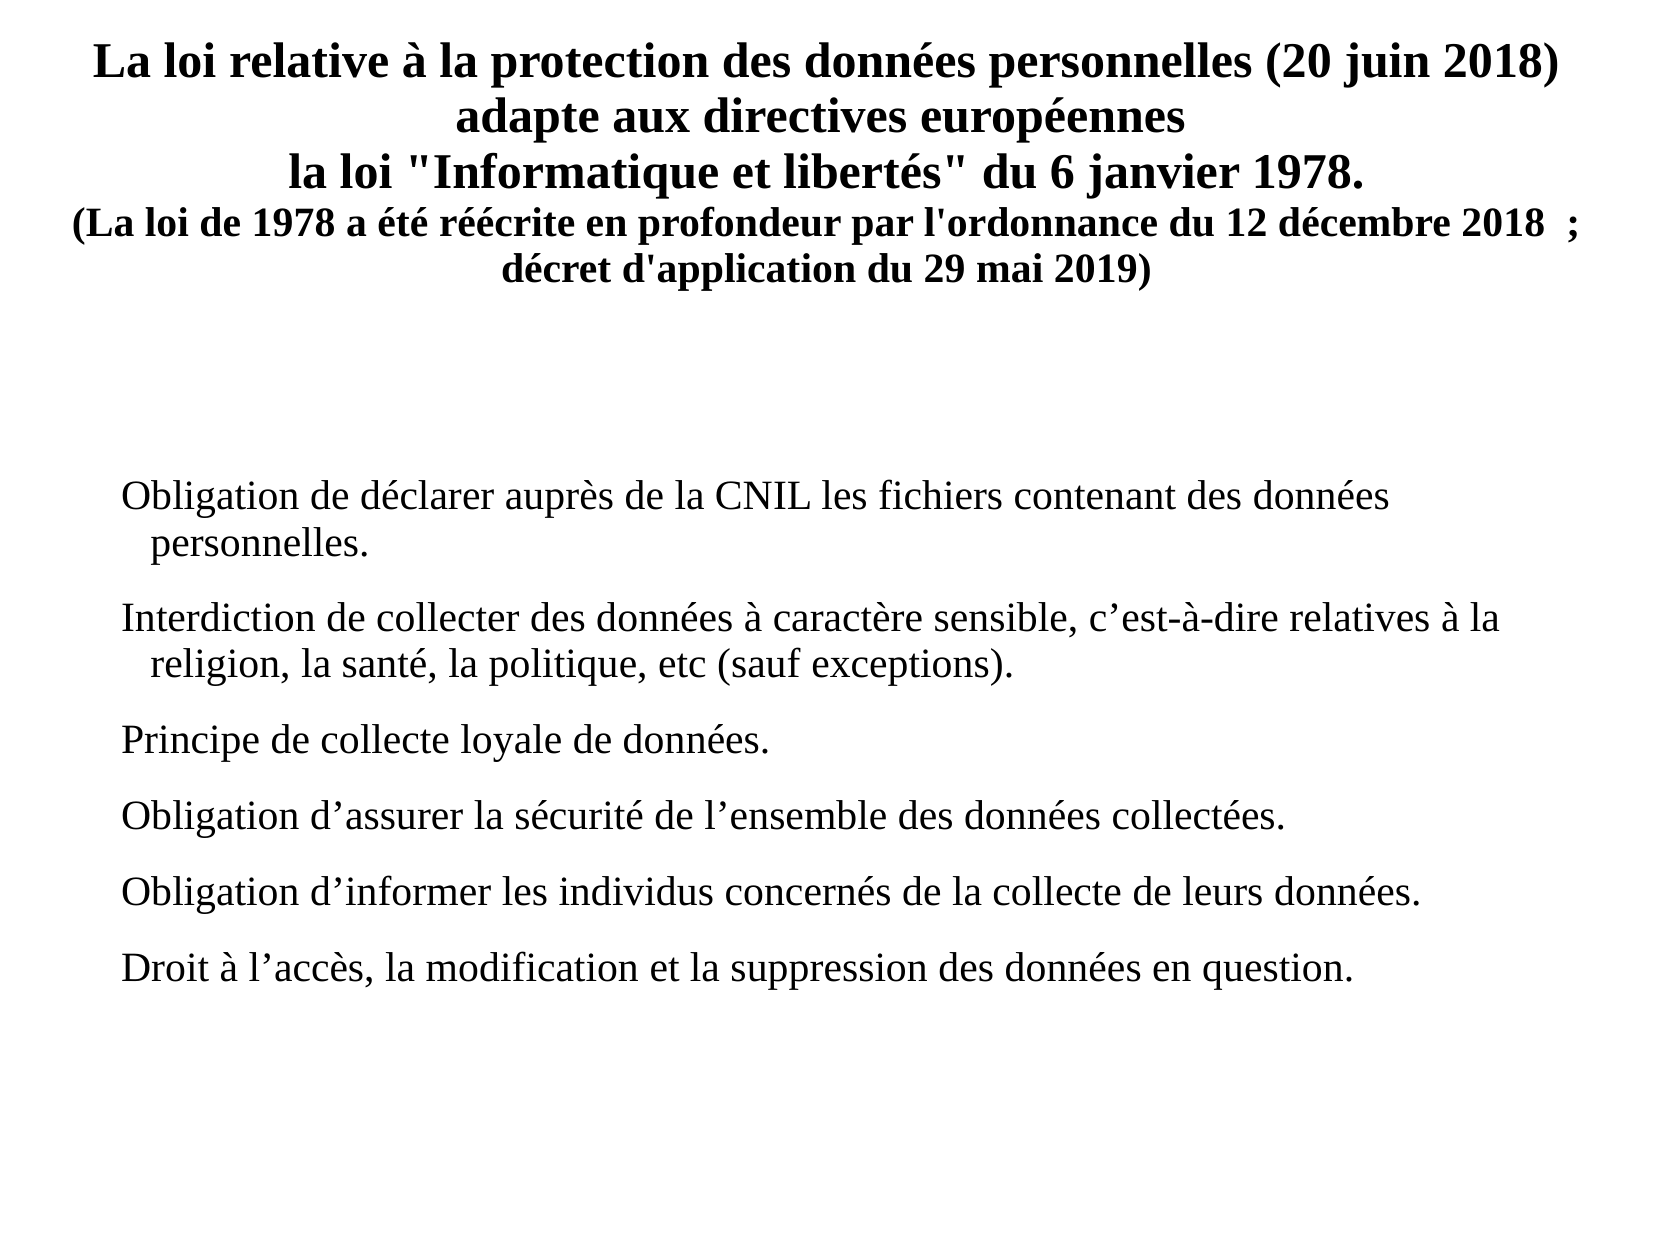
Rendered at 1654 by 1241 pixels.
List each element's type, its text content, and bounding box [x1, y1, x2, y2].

list Obligation de déclarer auprès de la CNIL les fichiers contenant des données personnelles. Interdiction de collecter des données à caractère sensible, c’est-à-dire relatives à la religion, la santé, la politique, etc (sauf exceptions). Principe de collecte loyale de données. Obligation d’assurer la sécurité de l’ensemble des données collectées. Obligation d’informer les individus concernés de la collecte de leurs données. Droit à l’accès, la modification et la suppression des données en question. [76, 472, 1565, 1241]
title La loi relative à la protection des données personnelles (20 juin 2018) adapte aux directives européennes la loi "Informatique et libertés" du 6 janvier 1978. (La loi de 1978 a été réécrite en profondeur par l'ordonnance du 12 décembre 2018 ; décret d'application du 29 mai 2019) [59, 30, 1595, 295]
